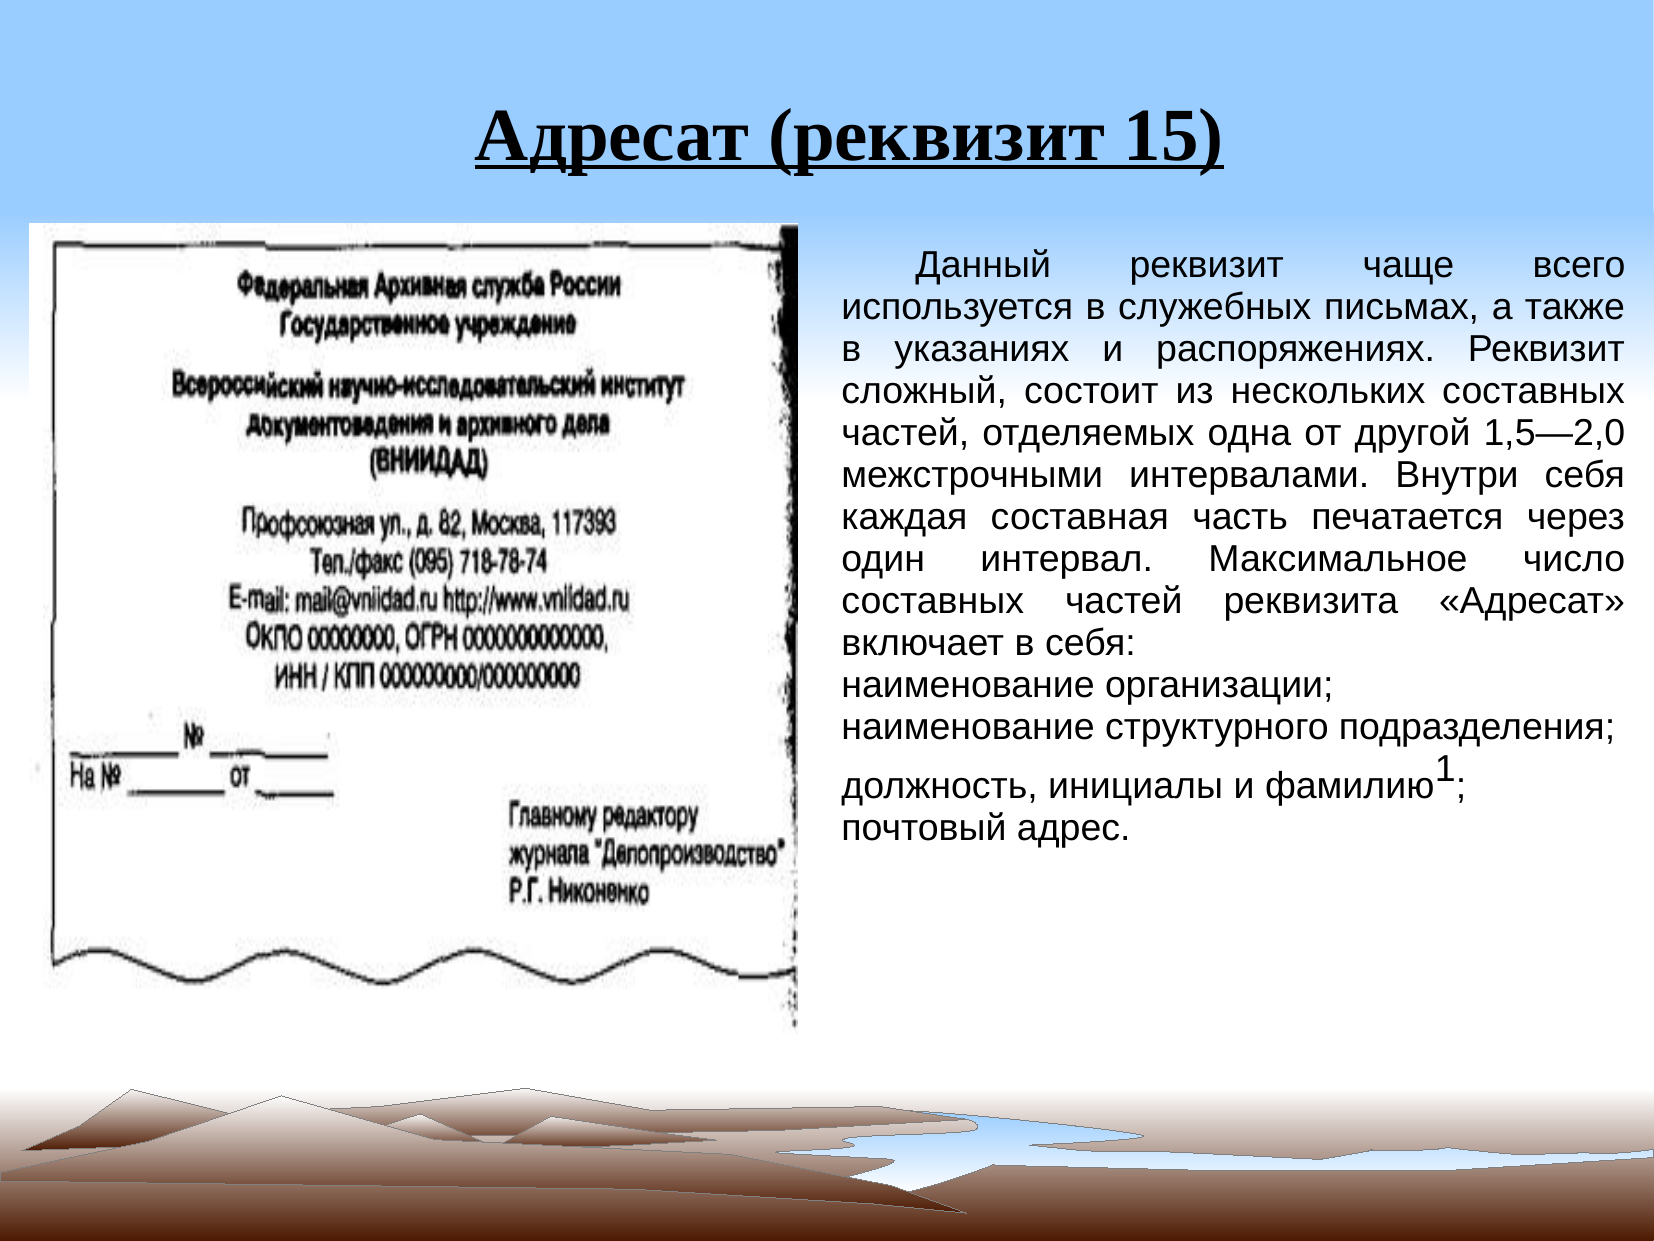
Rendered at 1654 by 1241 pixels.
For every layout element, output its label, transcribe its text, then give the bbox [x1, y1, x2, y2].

title Адресат (реквизит 15) [121, 41, 1534, 229]
picture [29, 223, 798, 1034]
text_box Данный реквизит чаще всего используется в служебных письмах, а также в указаниях и распоряжениях. Реквизит сложный, состоит из нескольких составных частей, отделяемых одна от другой 1,5—2,0 межстрочными интервалами. Внутри себя каждая составная часть печатается через один интервал. Максимальное число составных частей реквизита «Адресат» включает в себя: наименование организации; наименование структурного подразделения; должность, инициалы и фамилию1; почтовый адрес. [826, 236, 1654, 1123]
